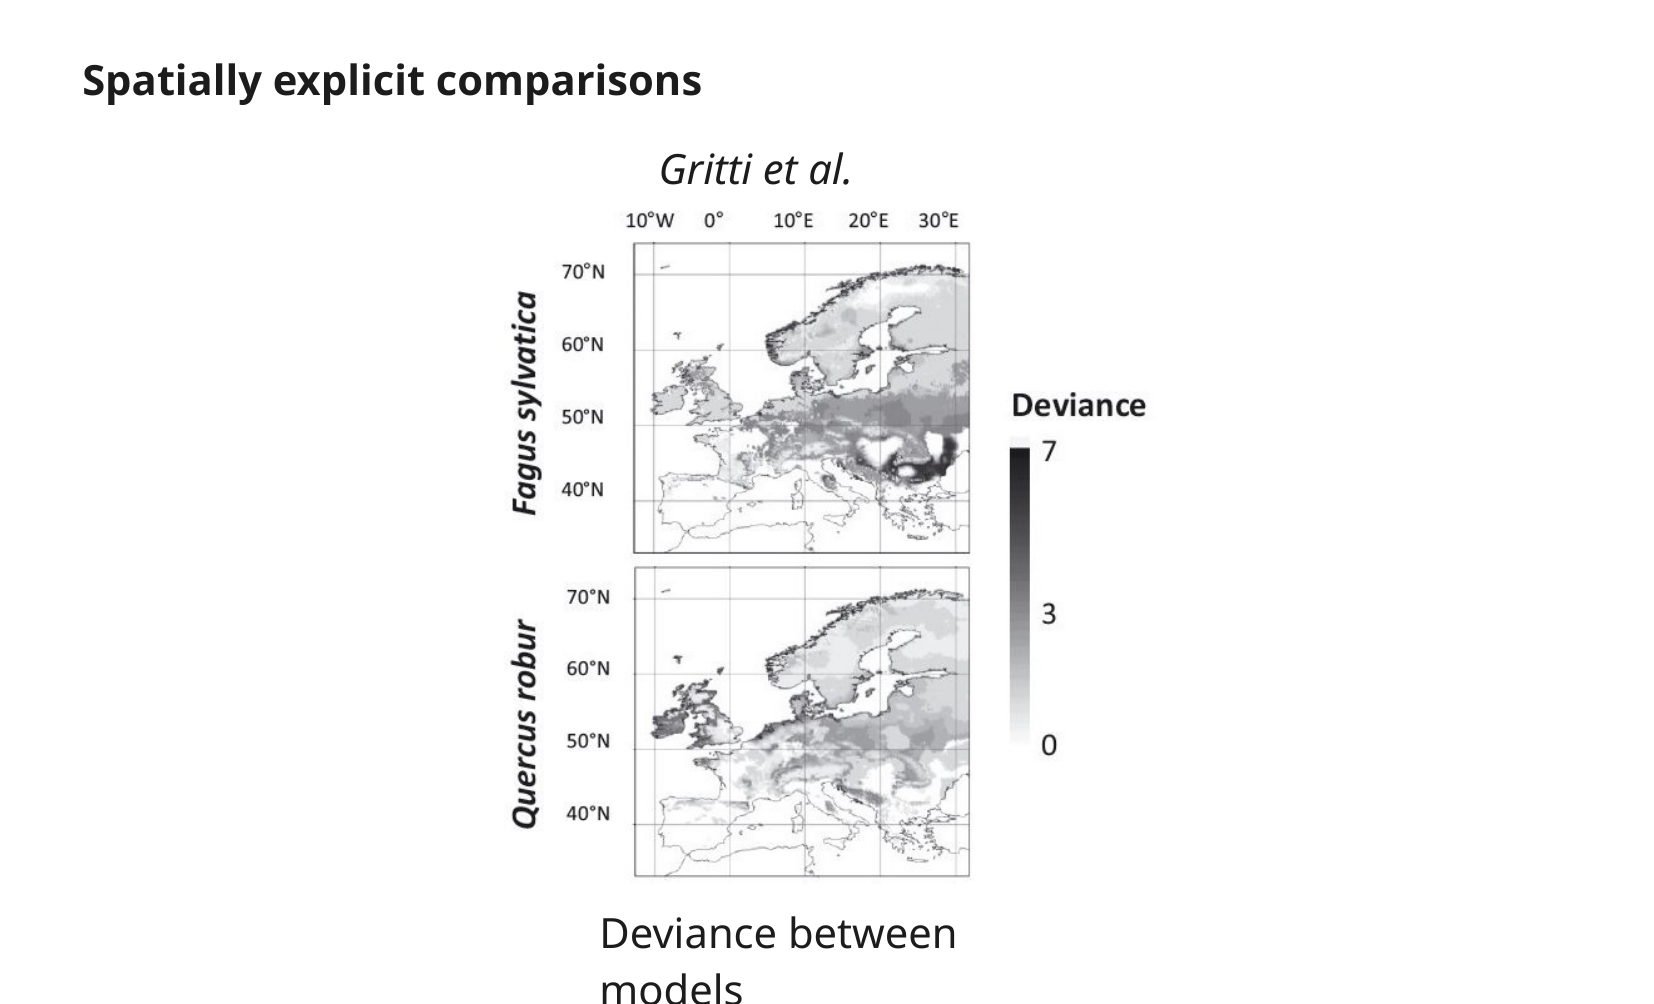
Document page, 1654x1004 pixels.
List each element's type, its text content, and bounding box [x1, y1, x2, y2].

text_box Gritti et al. (2013b) [658, 139, 996, 191]
text_box Spatially explicit comparisons [82, 51, 1571, 130]
text_box Deviance between models [599, 903, 1055, 983]
picture [484, 191, 1169, 884]
